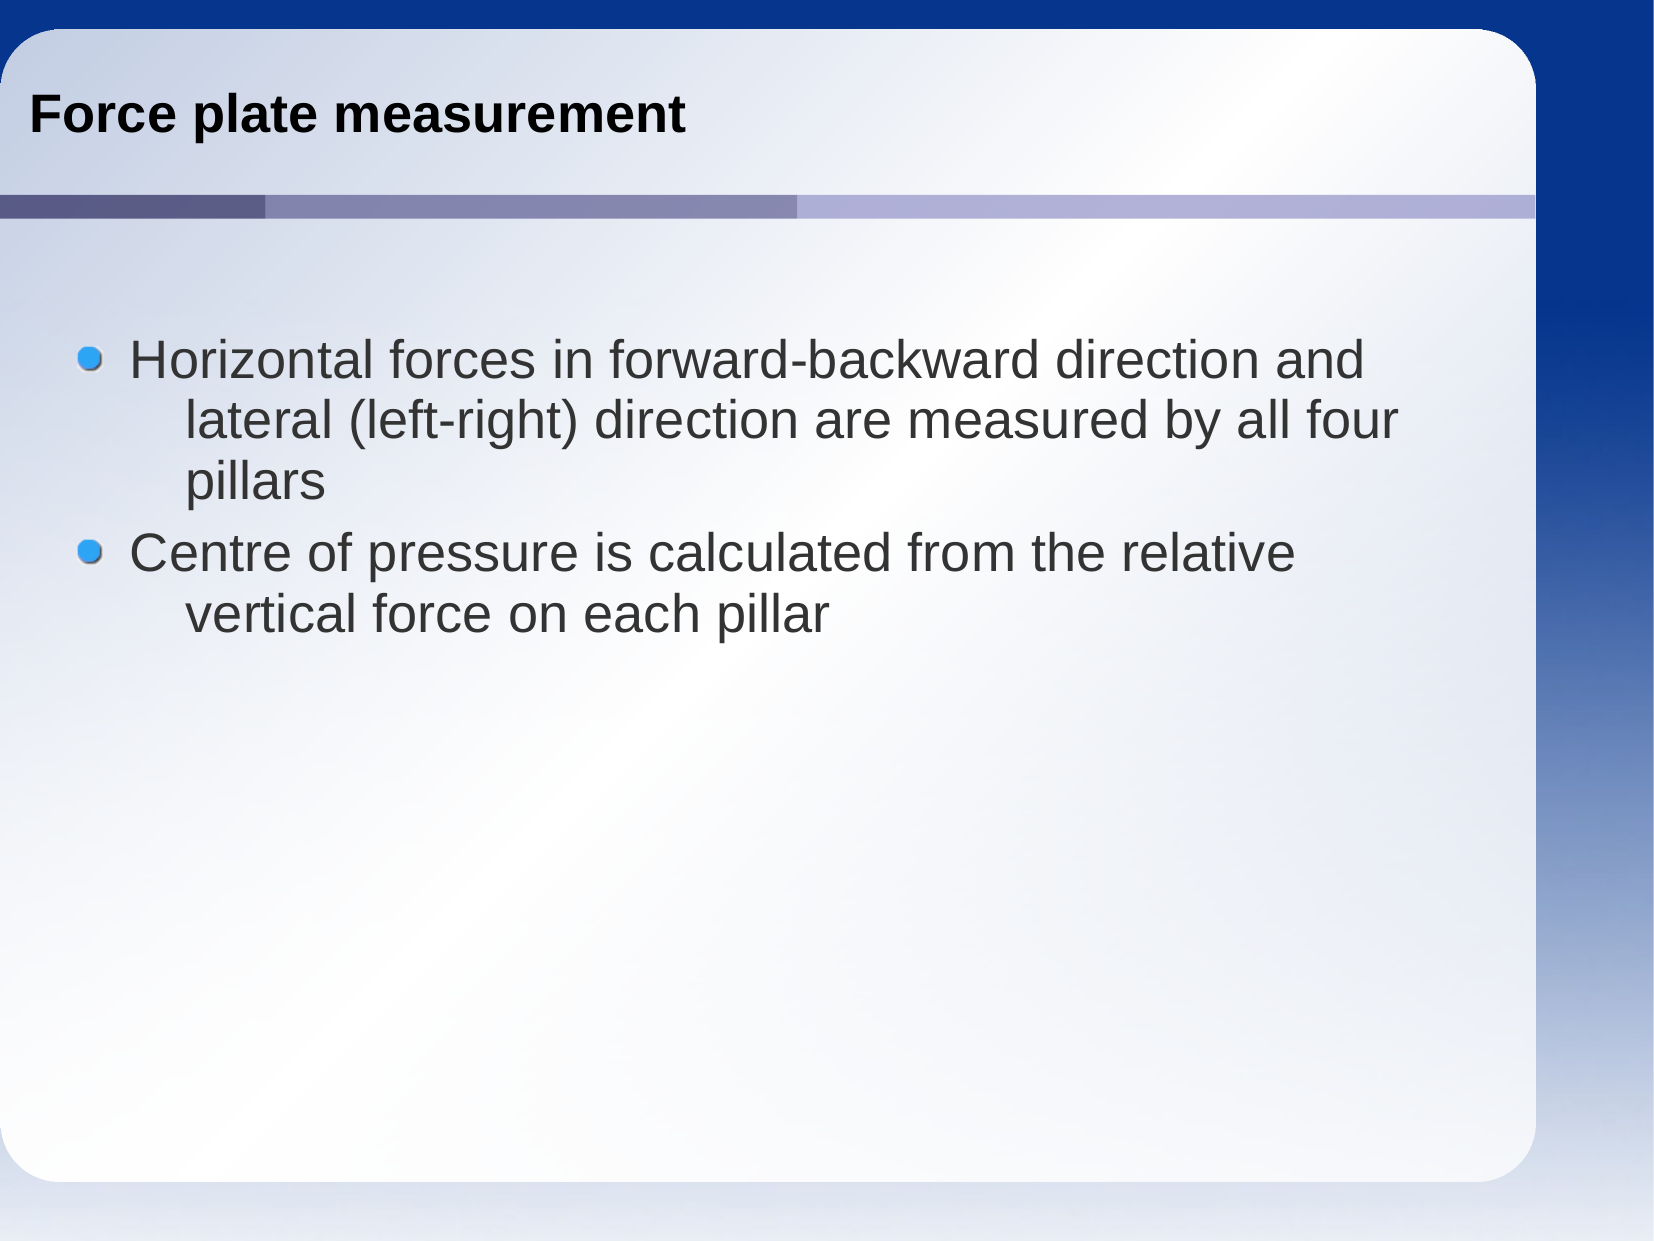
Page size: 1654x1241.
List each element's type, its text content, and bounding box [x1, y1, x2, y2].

picture [0, 0, 1654, 1241]
list Horizontal forces in forward-backward direction and lateral (left-right) direction are measured by all four pillars Centre of pressure is calculated from the relative vertical force on each pillar [59, 329, 1418, 1123]
title Force plate measurement [29, 49, 1506, 178]
